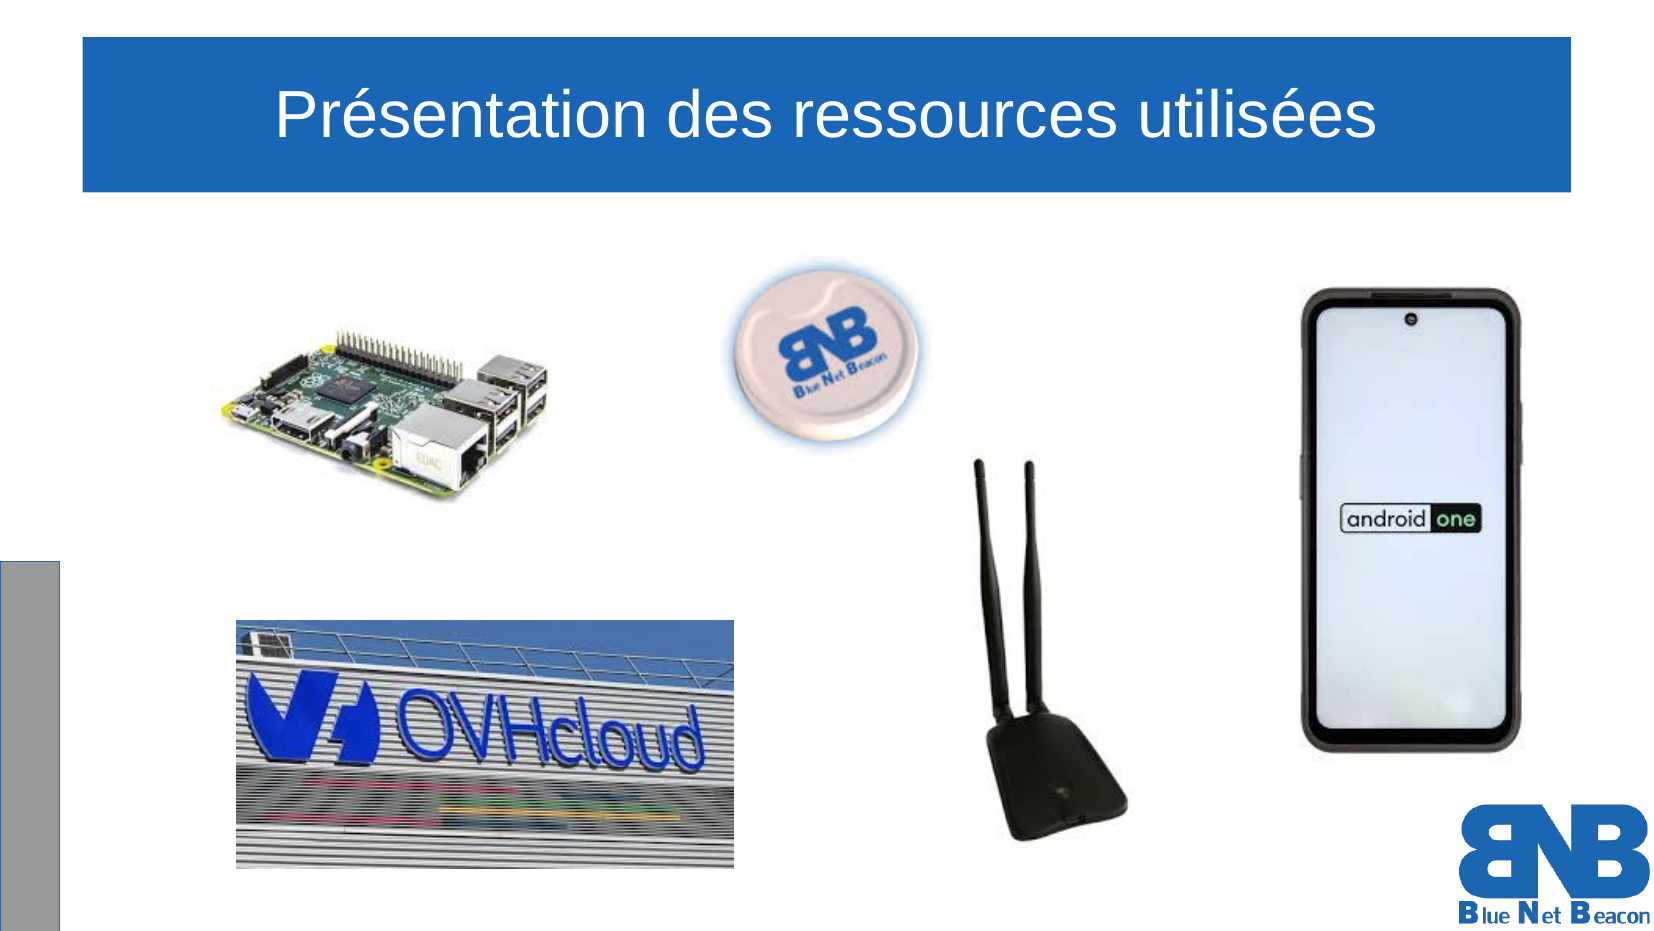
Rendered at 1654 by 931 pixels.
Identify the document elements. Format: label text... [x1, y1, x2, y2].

picture [1287, 273, 1536, 768]
picture [1459, 797, 1650, 930]
picture [236, 620, 734, 869]
picture [708, 236, 1189, 857]
title Présentation des ressources utilisées [82, 37, 1571, 193]
picture [209, 236, 562, 588]
text_box [0, 561, 60, 931]
